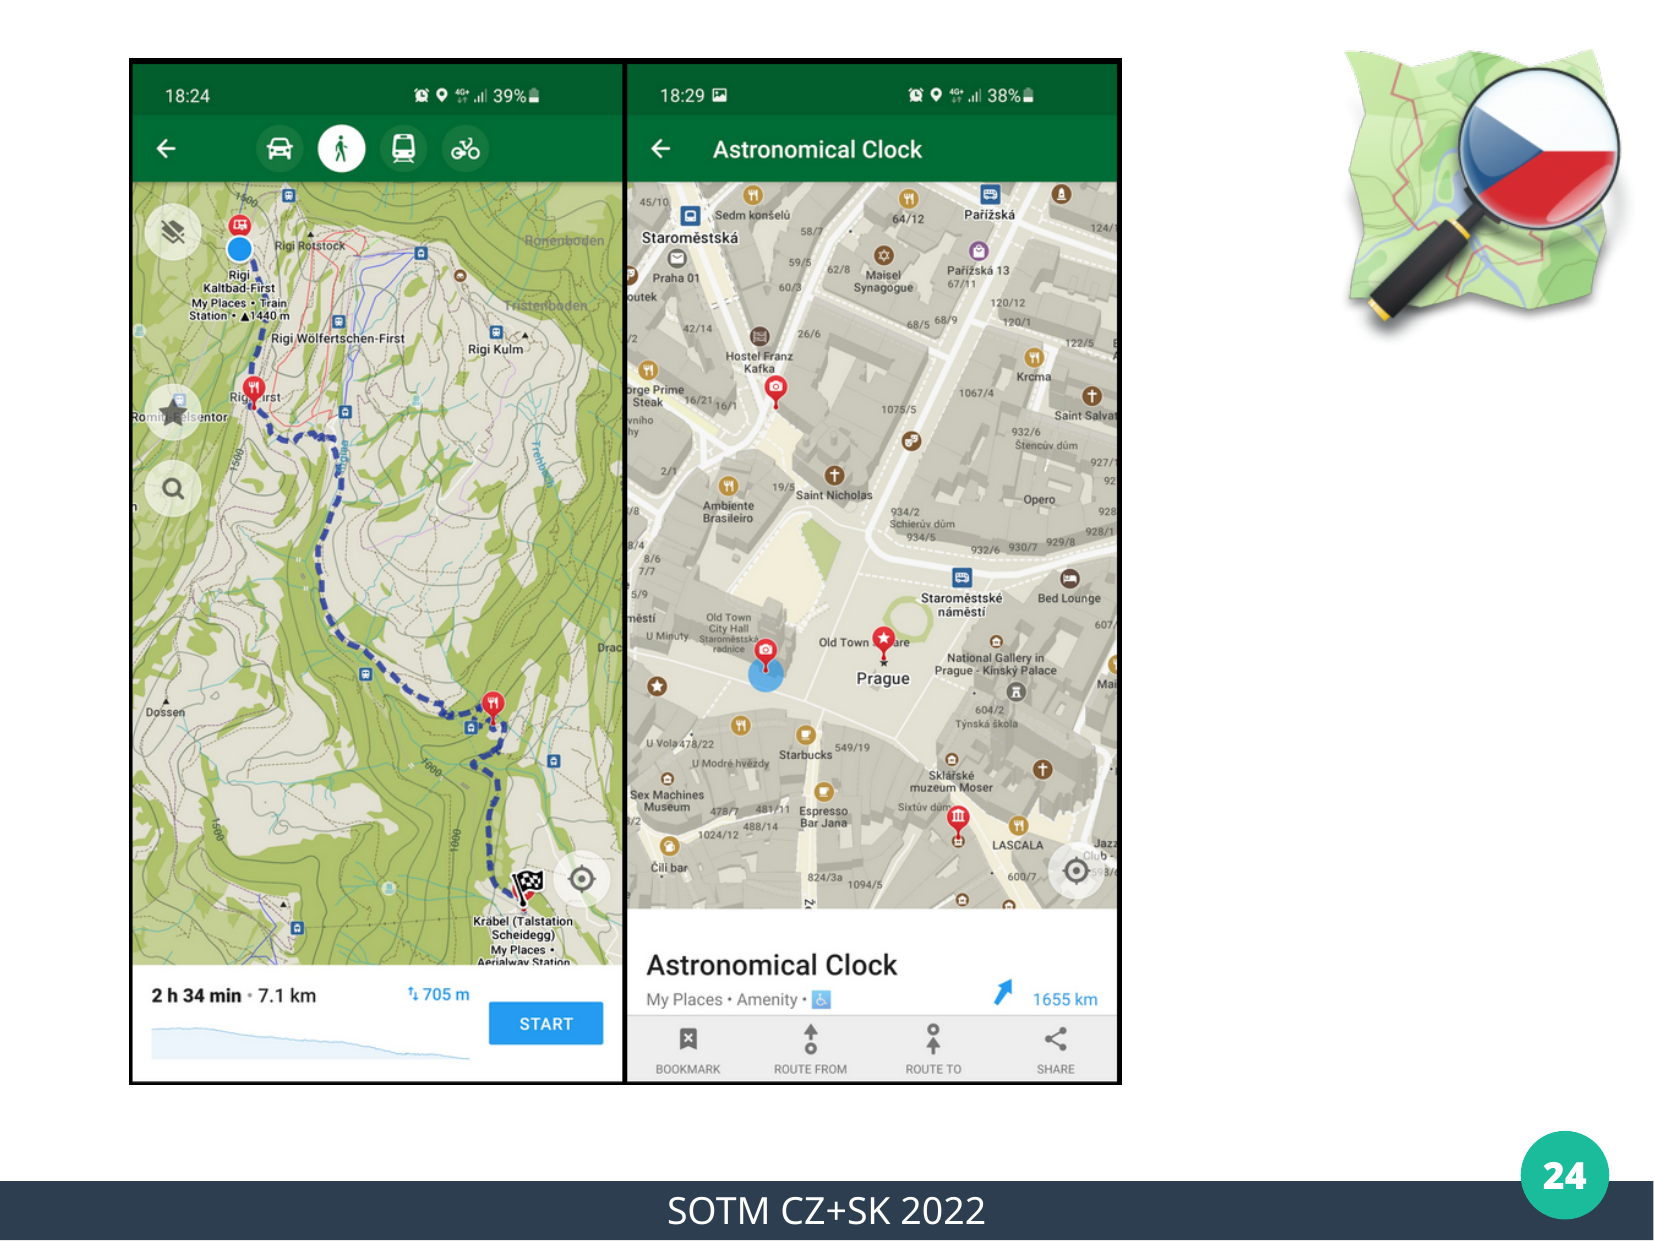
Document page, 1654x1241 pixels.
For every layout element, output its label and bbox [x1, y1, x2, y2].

picture [129, 58, 1122, 1085]
picture [1334, 49, 1635, 350]
